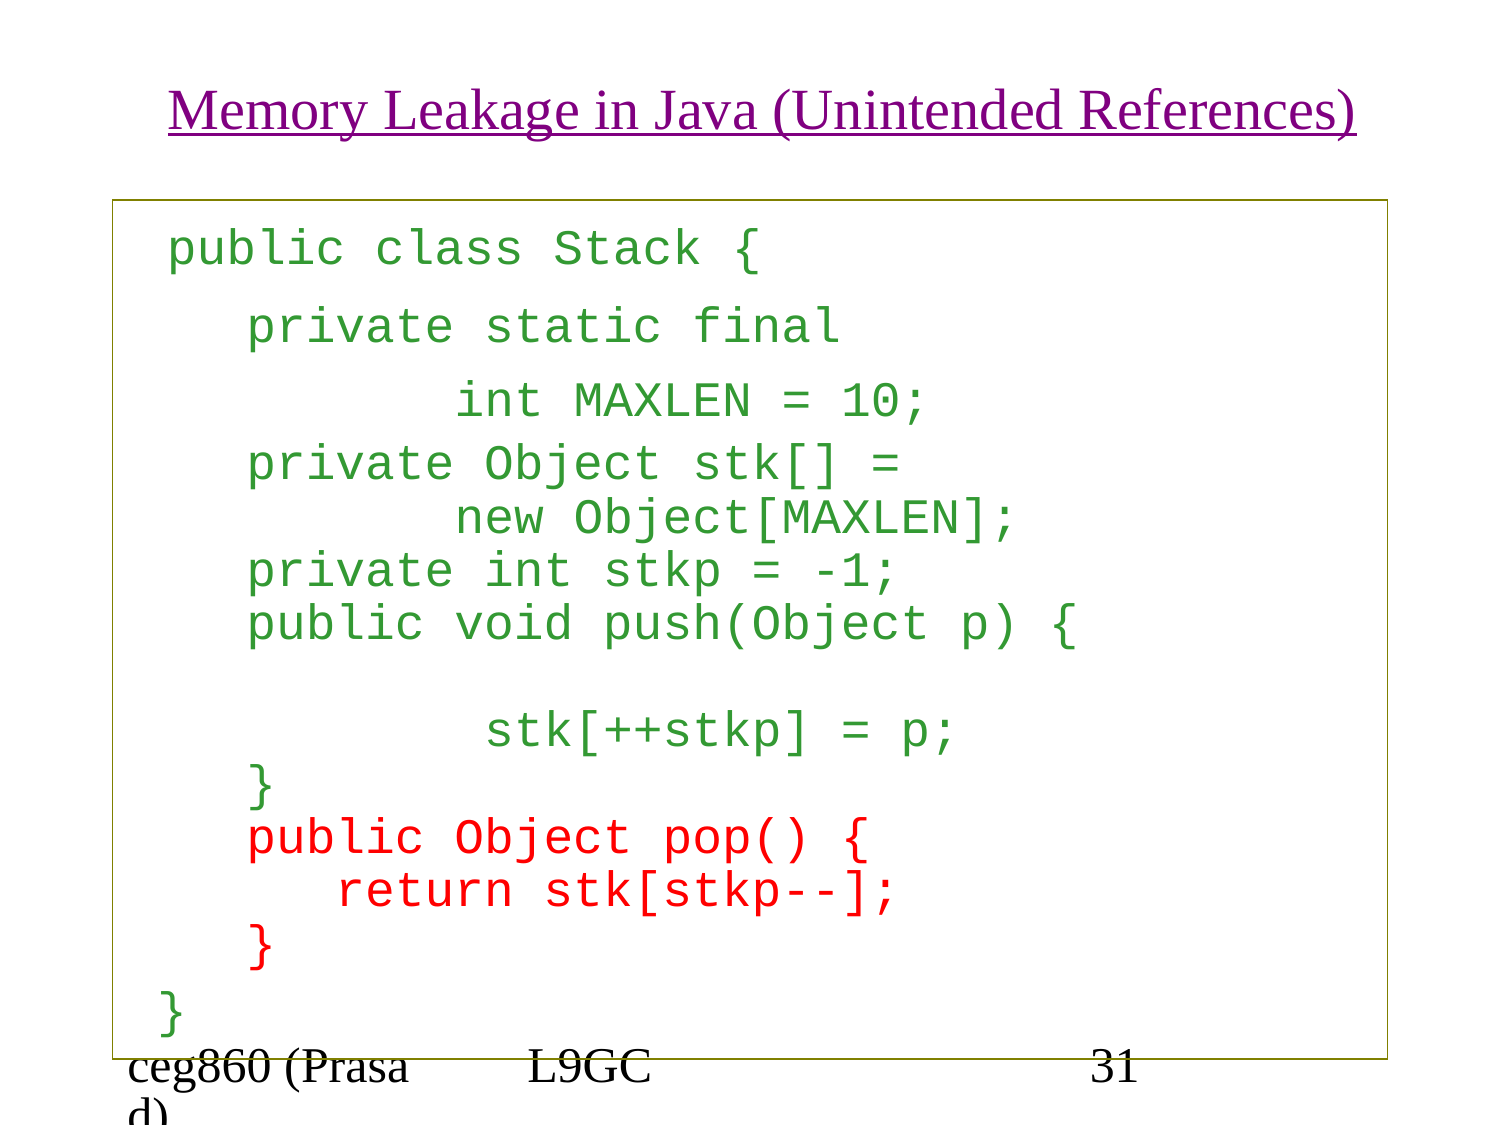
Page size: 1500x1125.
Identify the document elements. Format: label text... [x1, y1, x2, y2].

list public class Stack { private static final int MAXLEN = 10; private Object stk[] = new Object[MAXLEN]; private int stkp = -1; public void push(Object p) { stk[++stkp] = p; } public Object pop() { return stk[stkp--]; } } [112, 200, 1388, 1059]
title Memory Leakage in Java (Unintended References) [125, 37, 1401, 176]
